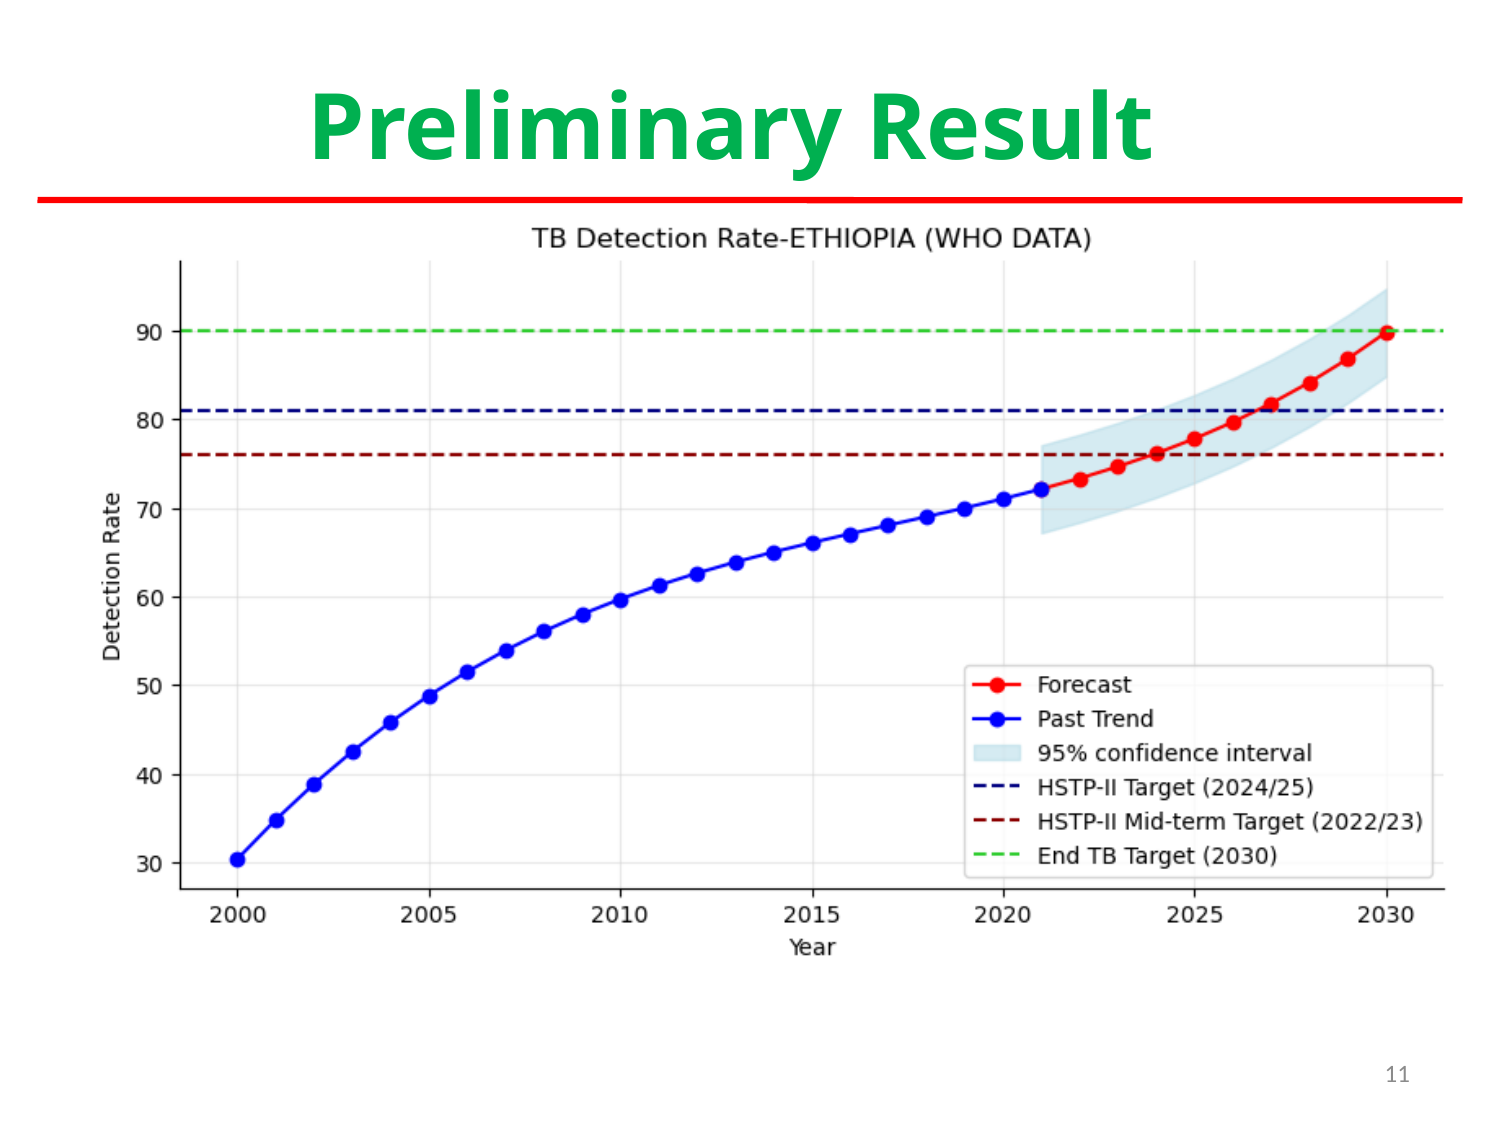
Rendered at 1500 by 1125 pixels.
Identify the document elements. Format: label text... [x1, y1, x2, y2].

picture [87, 212, 1460, 975]
title Preliminary Result [37, 45, 1425, 200]
